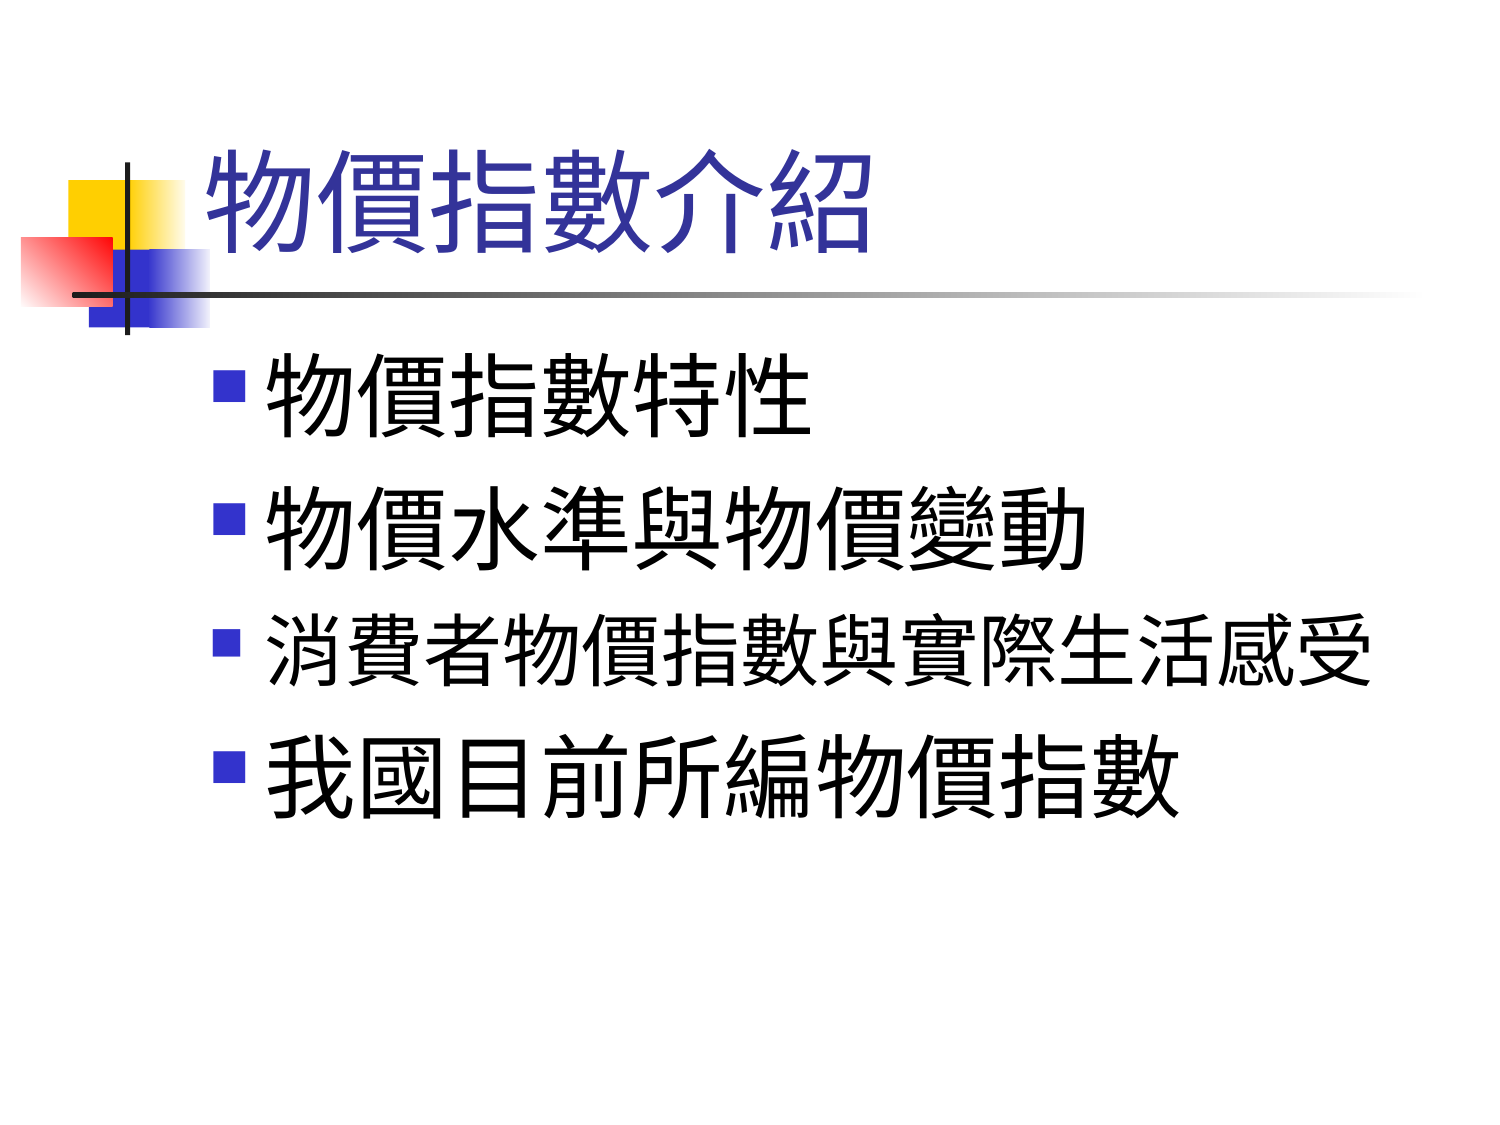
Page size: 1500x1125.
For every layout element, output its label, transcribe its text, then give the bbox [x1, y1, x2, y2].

list 物價指數特性 物價水準與物價變動 消費者物價指數與實際生活感受 我國目前所編物價指數 [193, 330, 1424, 941]
title 物價指數介紹 [188, 35, 1468, 276]
